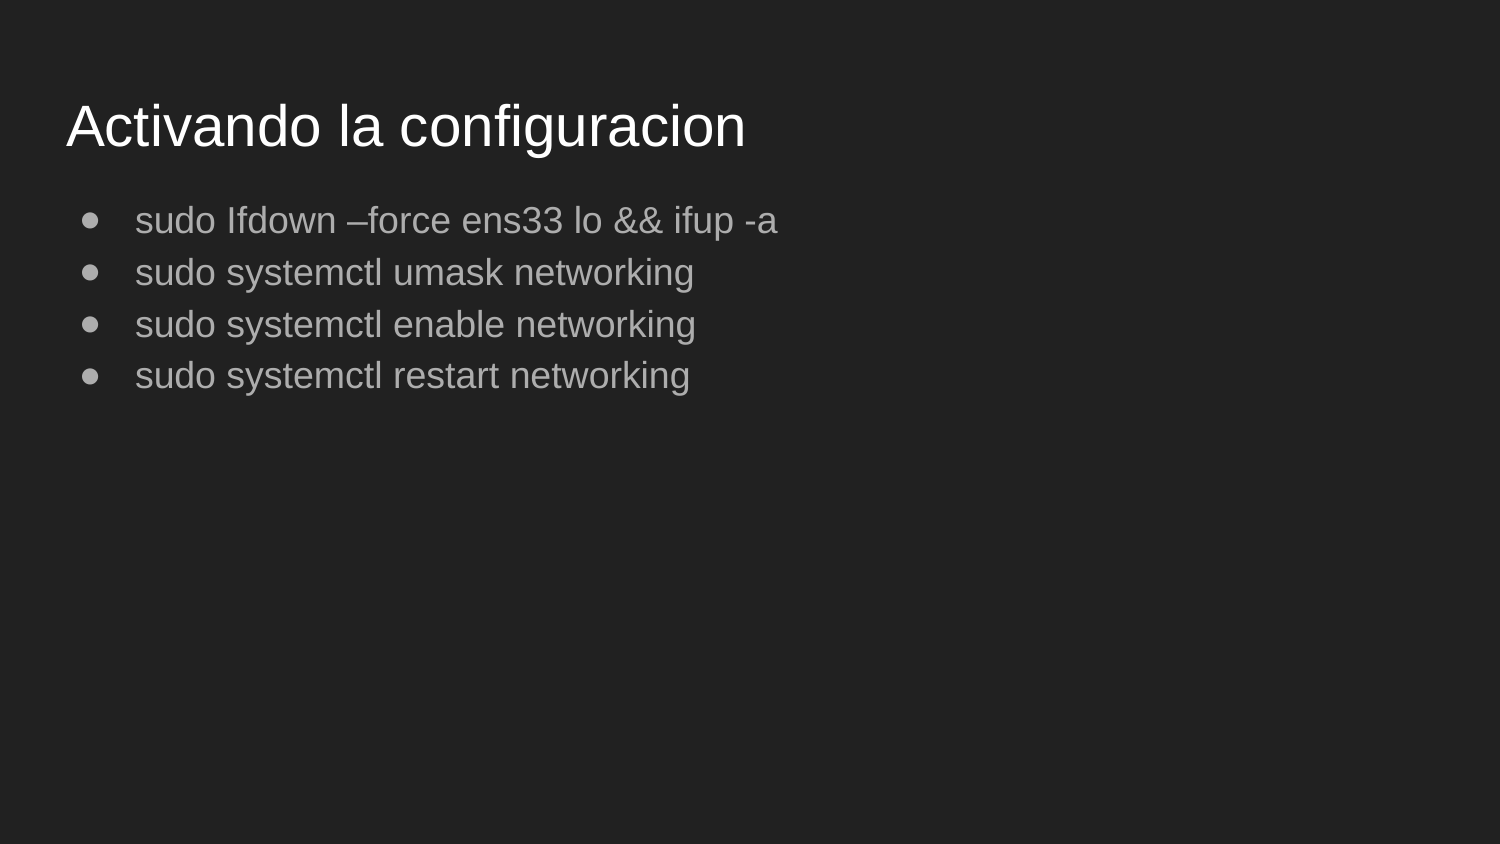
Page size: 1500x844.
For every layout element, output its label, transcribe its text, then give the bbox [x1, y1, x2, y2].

title Activando la configuracion [51, 72, 1449, 167]
list sudo Ifdown –force ens33 lo && ifup -a sudo systemctl umask networking sudo systemctl enable networking sudo systemctl restart networking [45, 129, 1254, 691]
